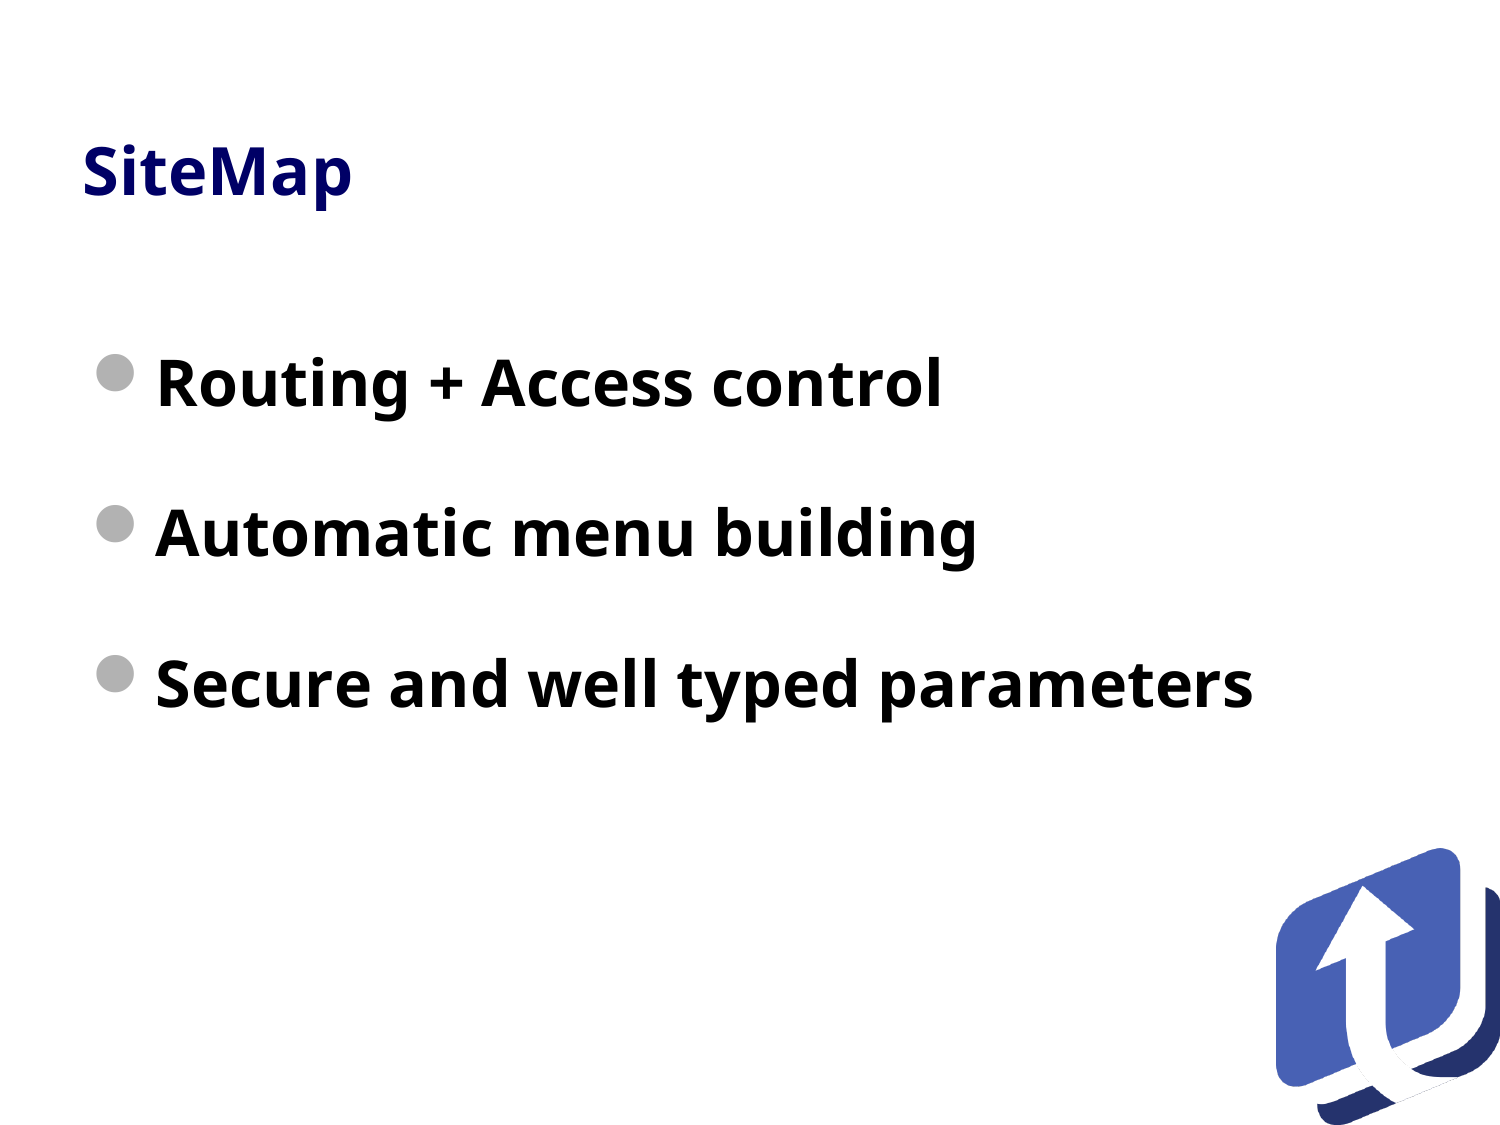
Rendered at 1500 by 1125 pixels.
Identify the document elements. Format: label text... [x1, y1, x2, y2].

list Routing + Access control Automatic menu building Secure and well typed parameters [74, 307, 1273, 1085]
title SiteMap [74, 97, 1423, 242]
picture [1276, 848, 1500, 1125]
